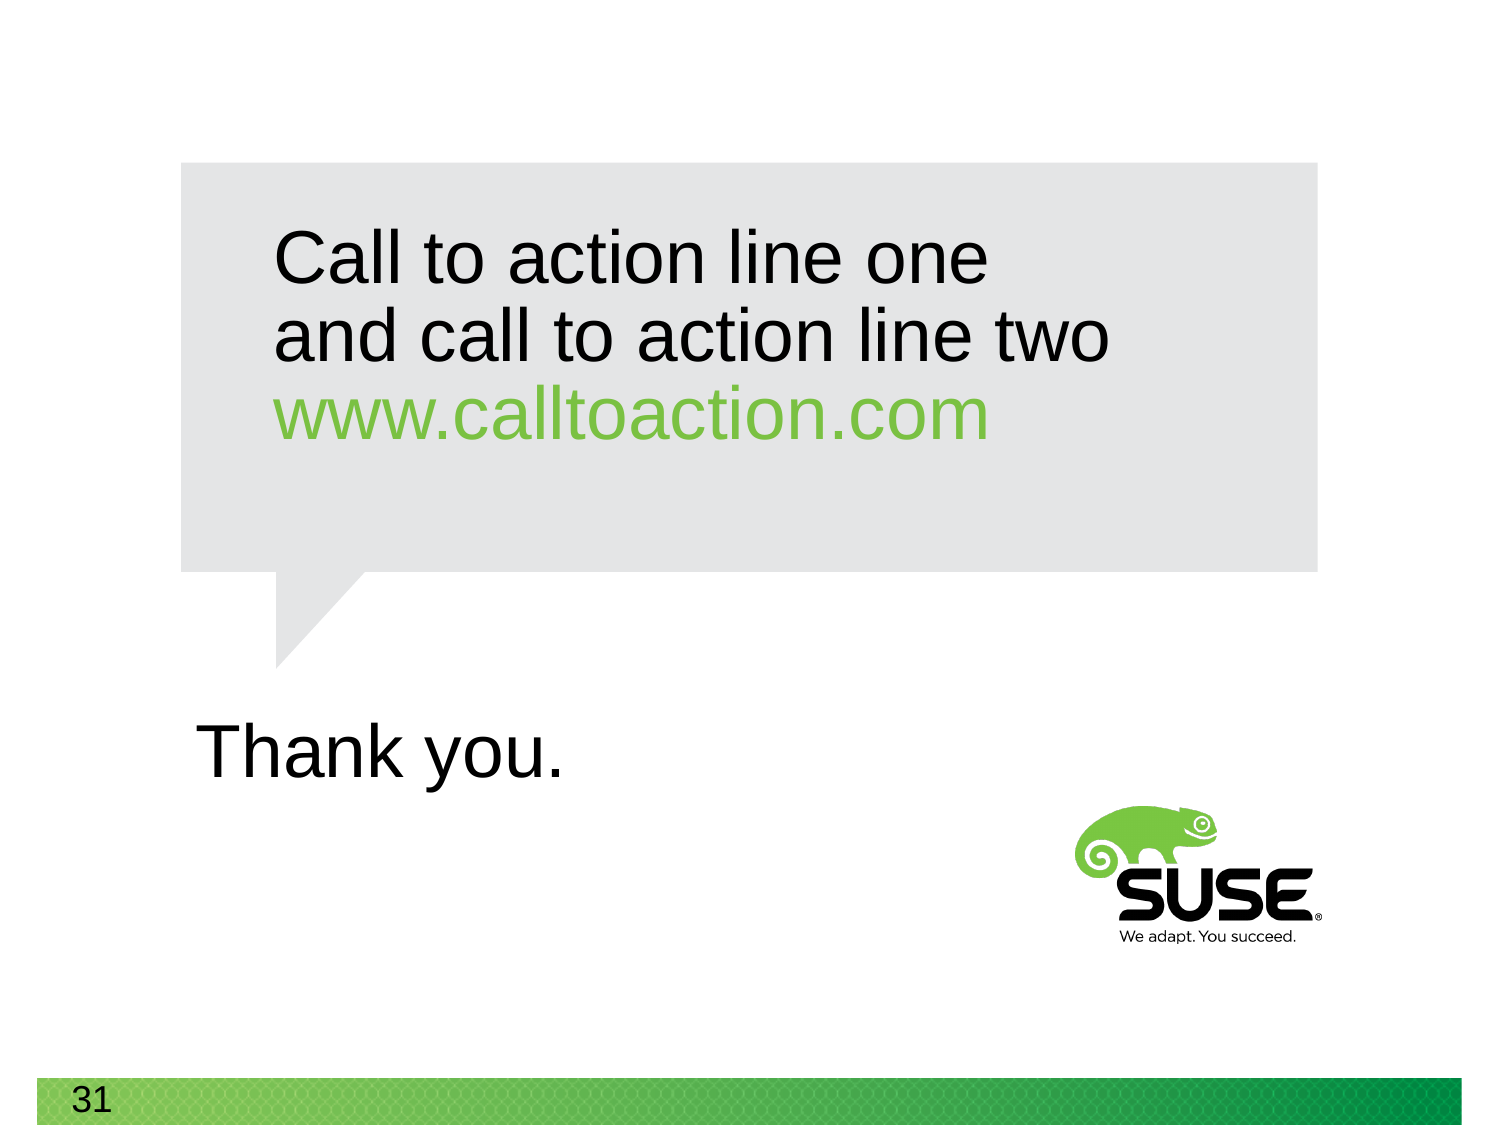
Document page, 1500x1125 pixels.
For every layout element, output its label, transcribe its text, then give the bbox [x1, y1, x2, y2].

picture [37, 1078, 1462, 1125]
picture [1075, 806, 1322, 944]
text_box Call to action line one and call to action line two www.calltoaction.com [259, 213, 1334, 463]
